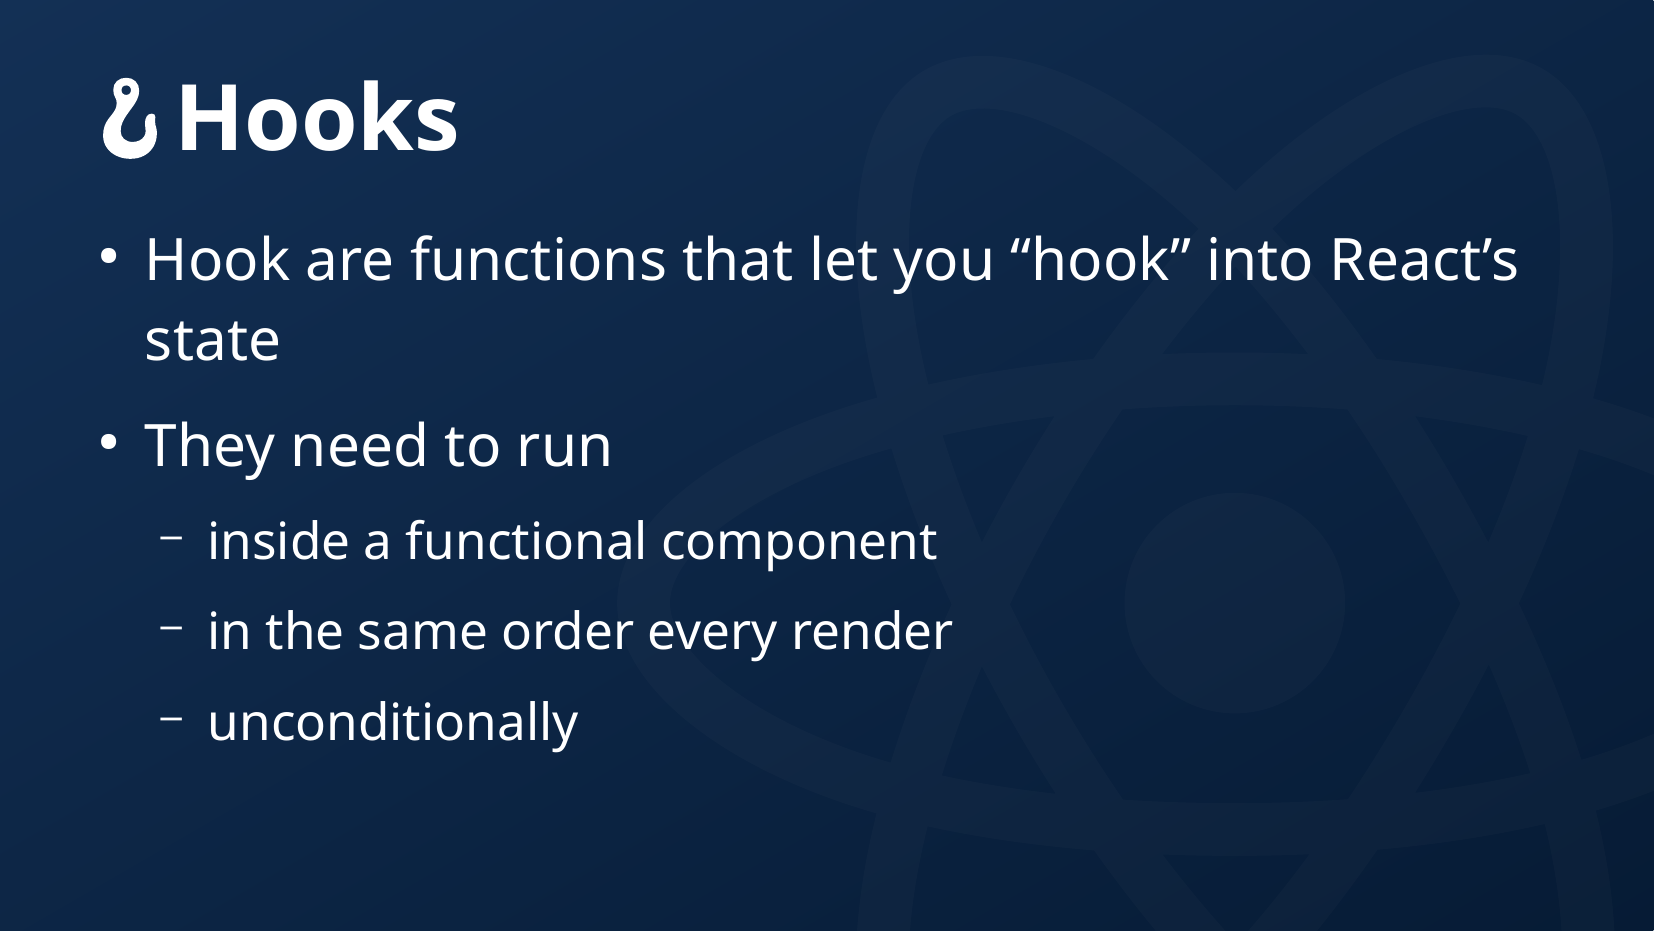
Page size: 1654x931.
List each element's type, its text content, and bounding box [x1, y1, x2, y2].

title 🪝Hooks [82, 37, 1571, 193]
list Hook are functions that let you “hook” into React’s state They need to run inside a functional component in the same order every render unconditionally [82, 217, 1571, 758]
